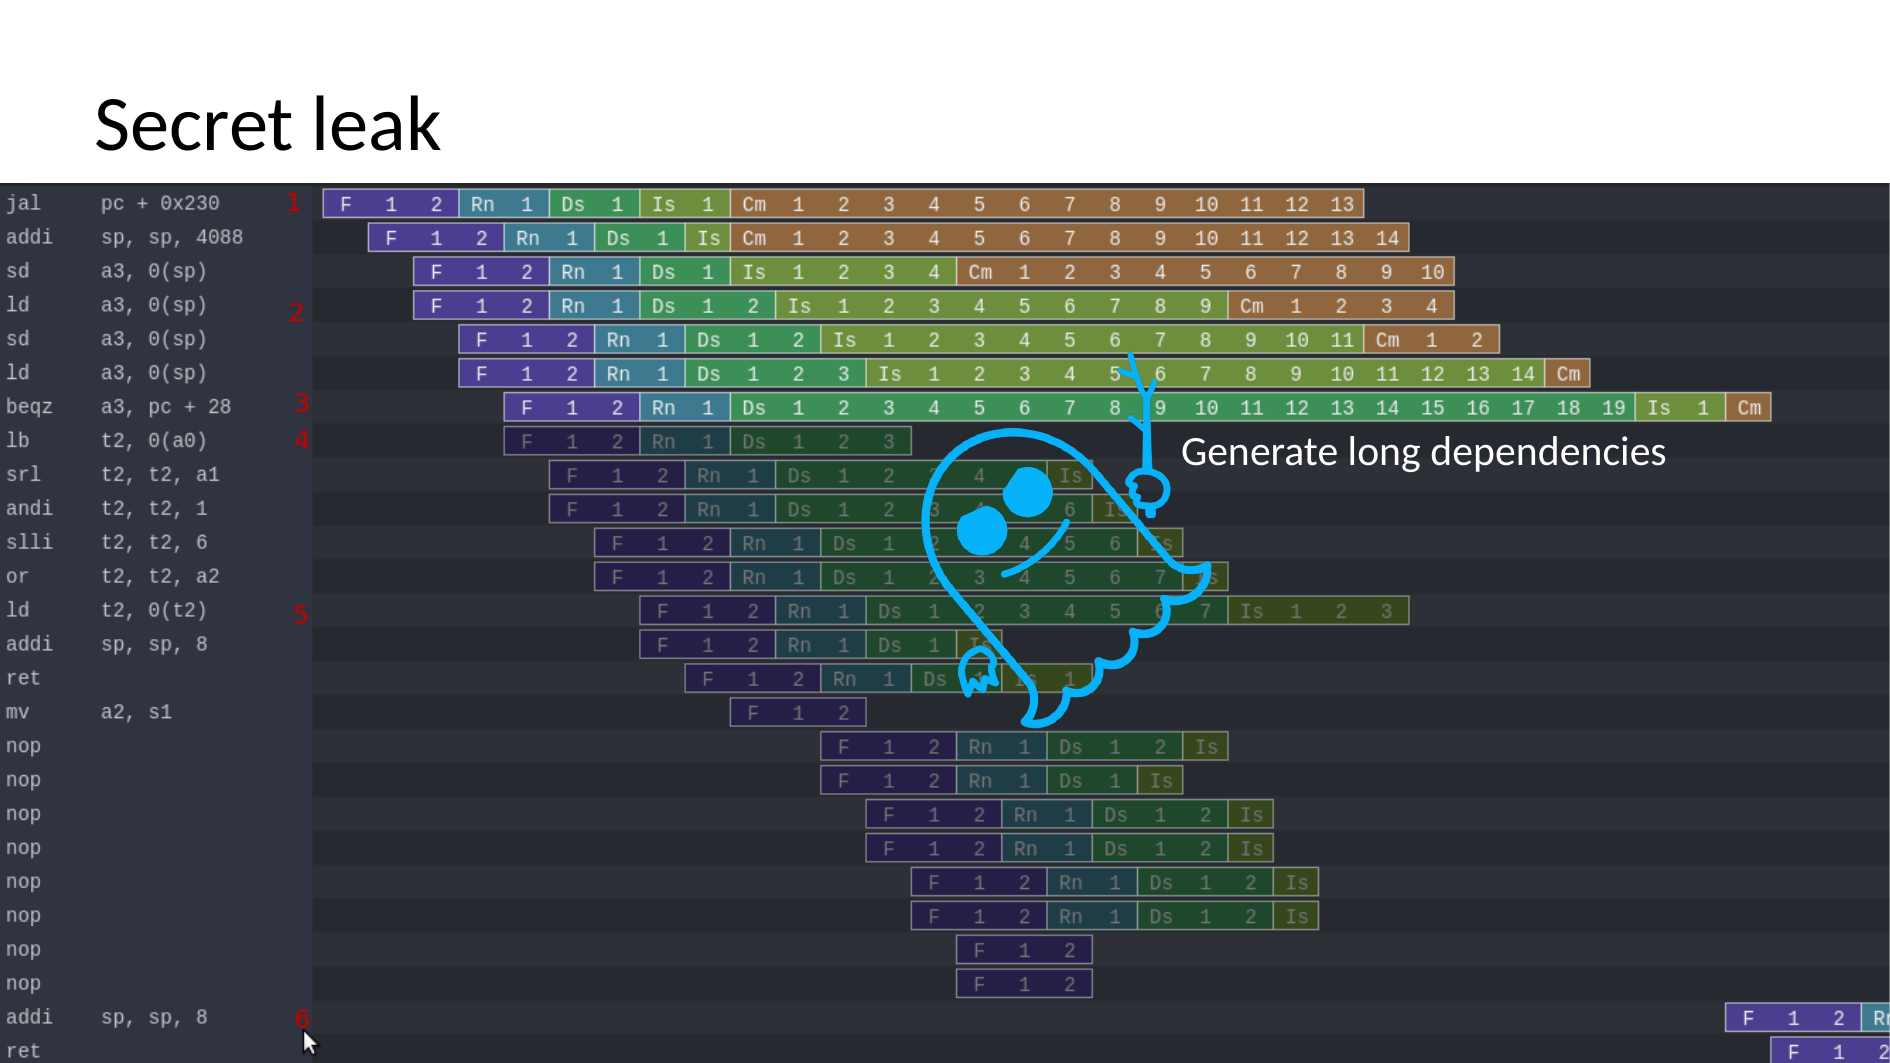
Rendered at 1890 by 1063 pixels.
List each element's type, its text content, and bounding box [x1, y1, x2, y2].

list Generate long dependencies [1110, 434, 1890, 532]
picture [930, 437, 1202, 719]
picture [0, 183, 1890, 1063]
title Secret leak [94, 42, 1796, 183]
